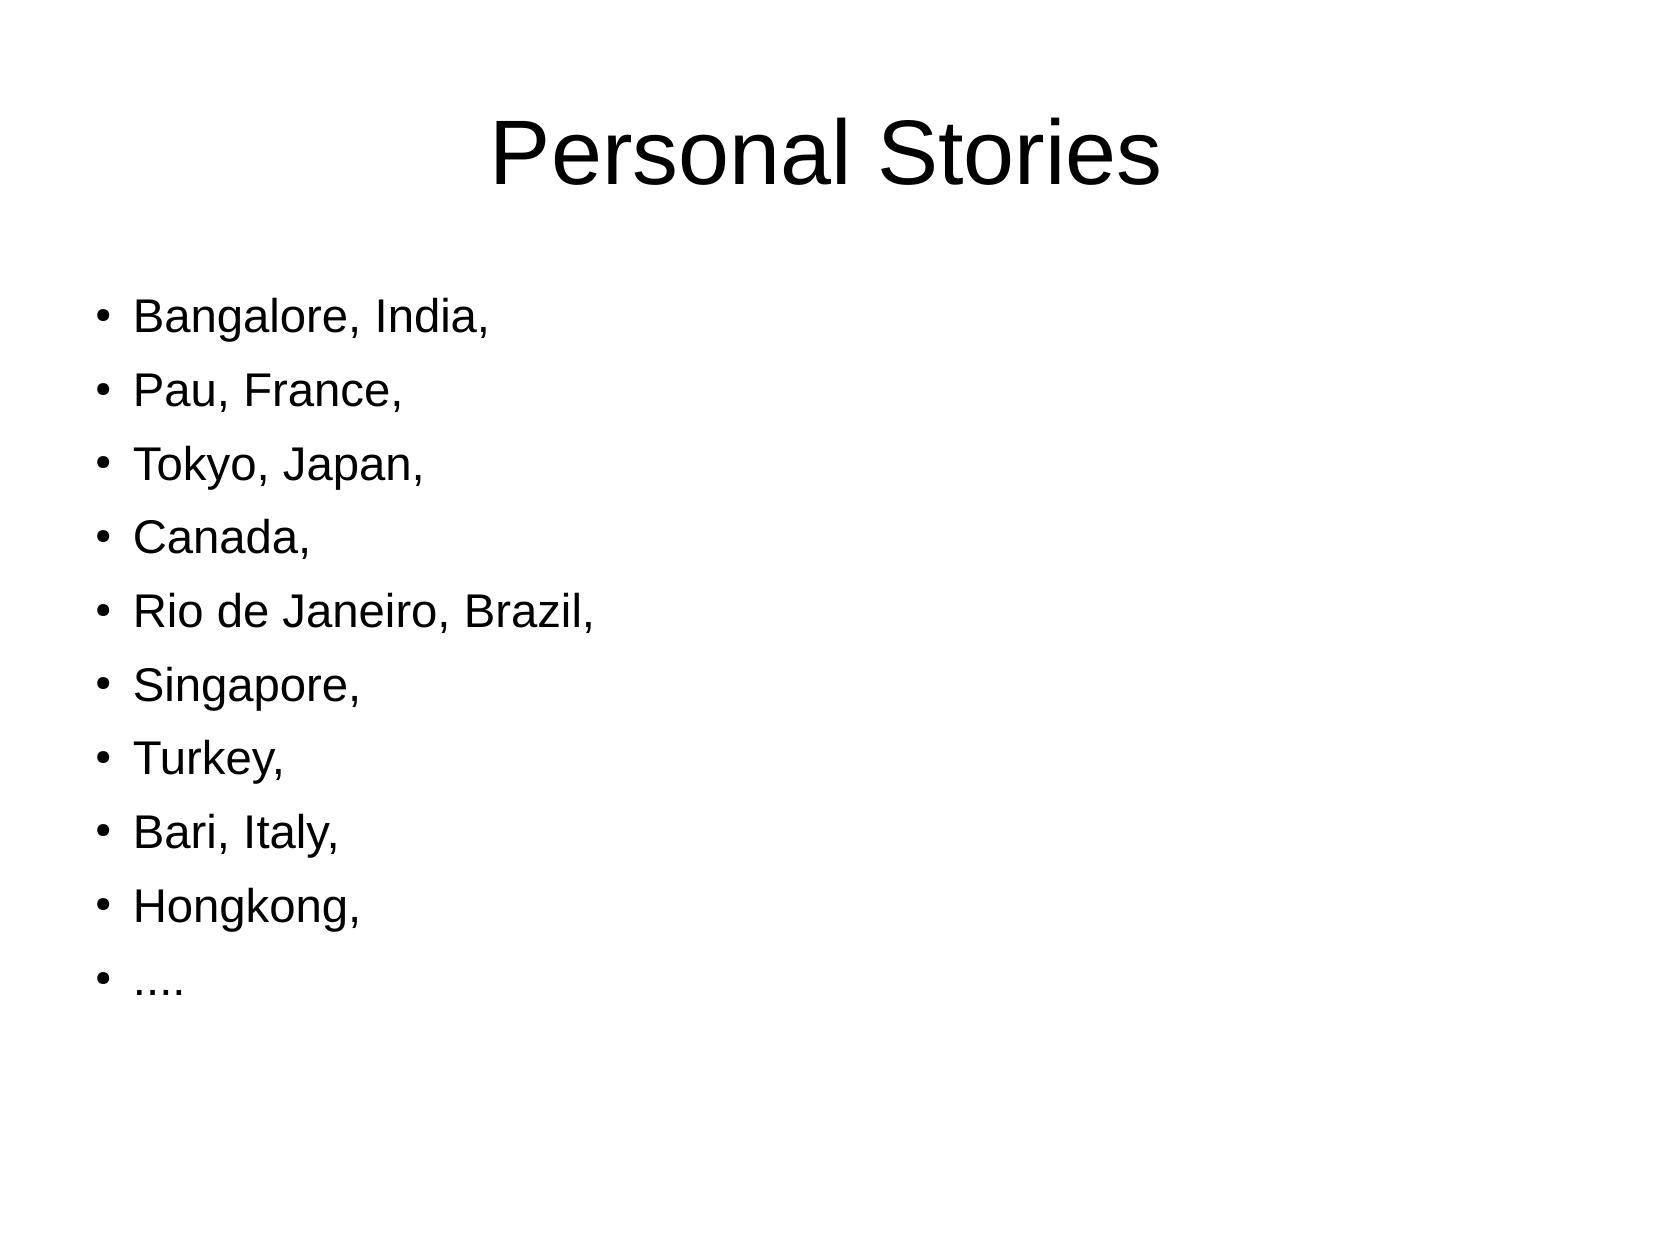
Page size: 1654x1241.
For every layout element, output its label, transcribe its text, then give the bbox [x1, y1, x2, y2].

title Personal Stories [82, 49, 1571, 257]
list Bangalore, India, Pau, France, Tokyo, Japan, Canada, Rio de Janeiro, Brazil, Singapore, Turkey, Bari, Italy, Hongkong, .... [82, 290, 1571, 1010]
